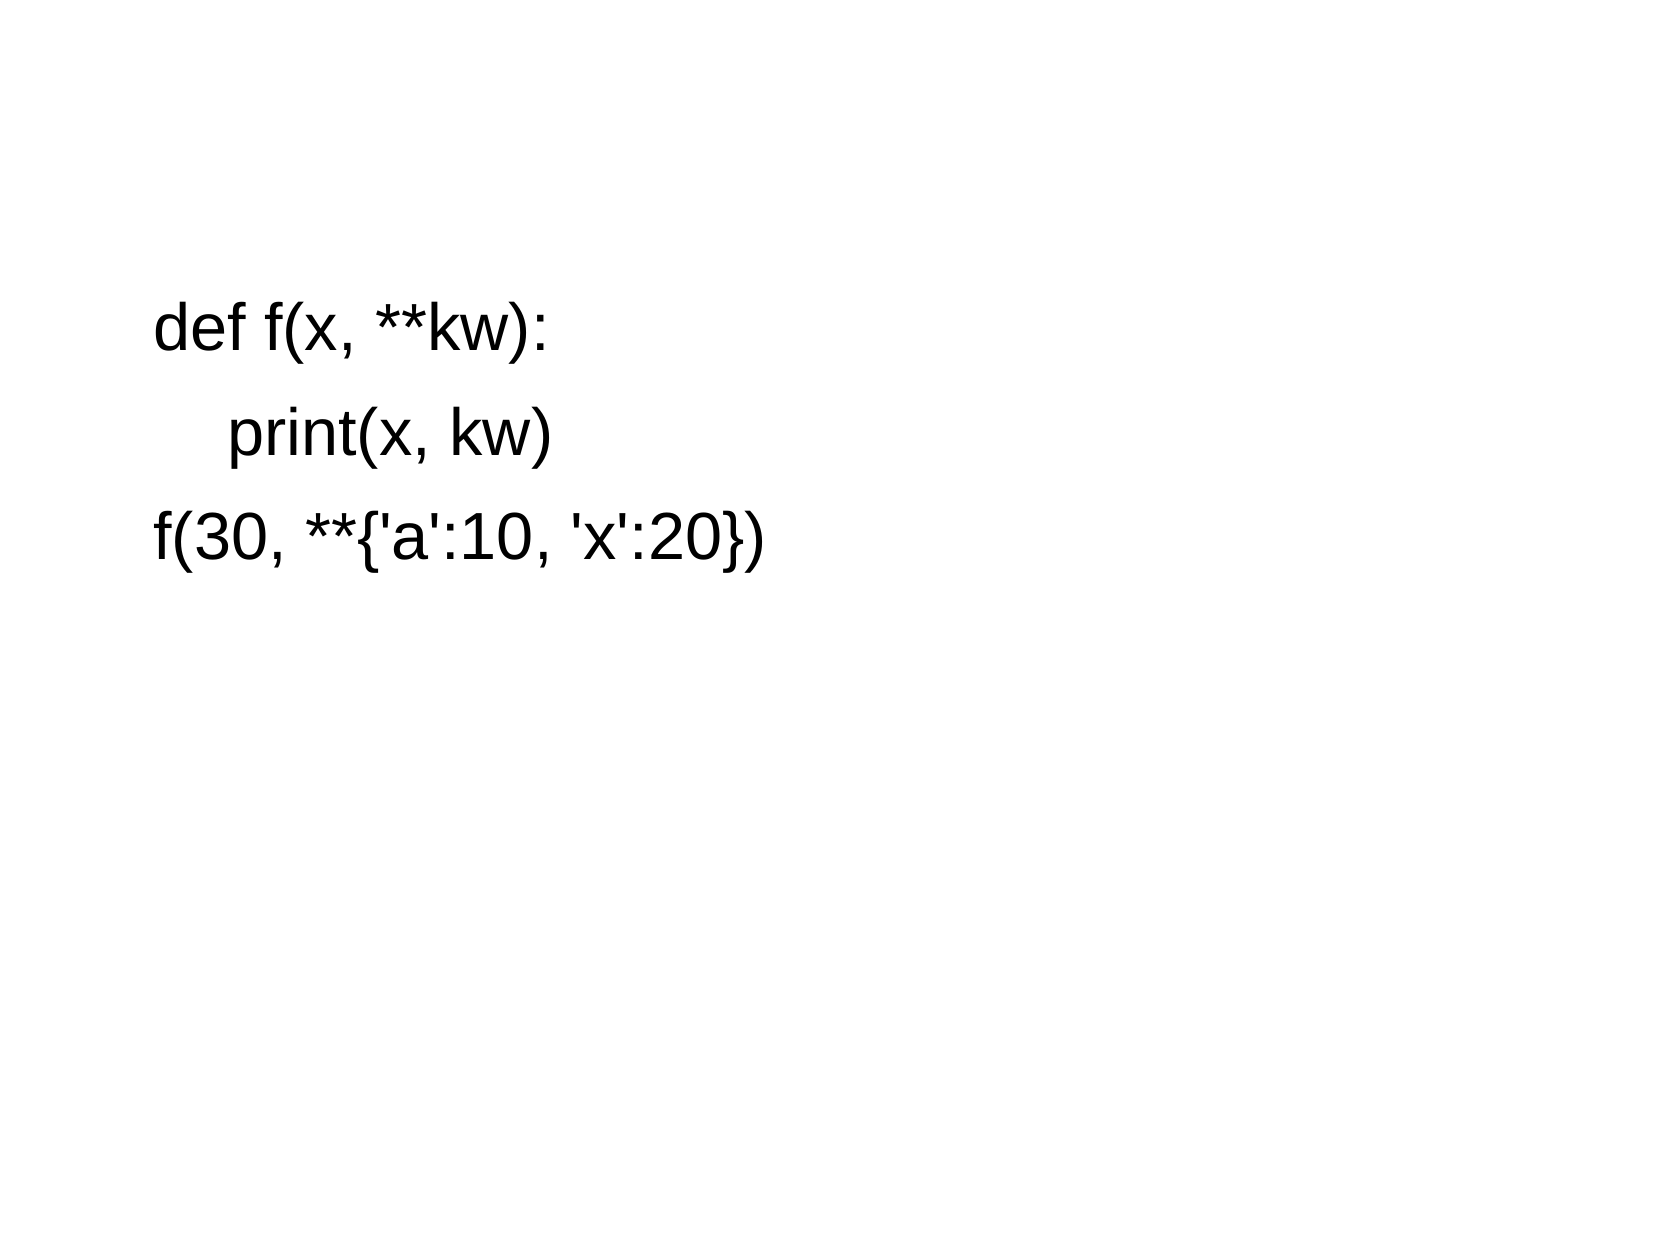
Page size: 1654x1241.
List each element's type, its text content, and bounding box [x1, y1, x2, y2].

list def f(x, **kw): print(x, kw) f(30, **{'a':10, 'x':20}) [82, 290, 1571, 1010]
